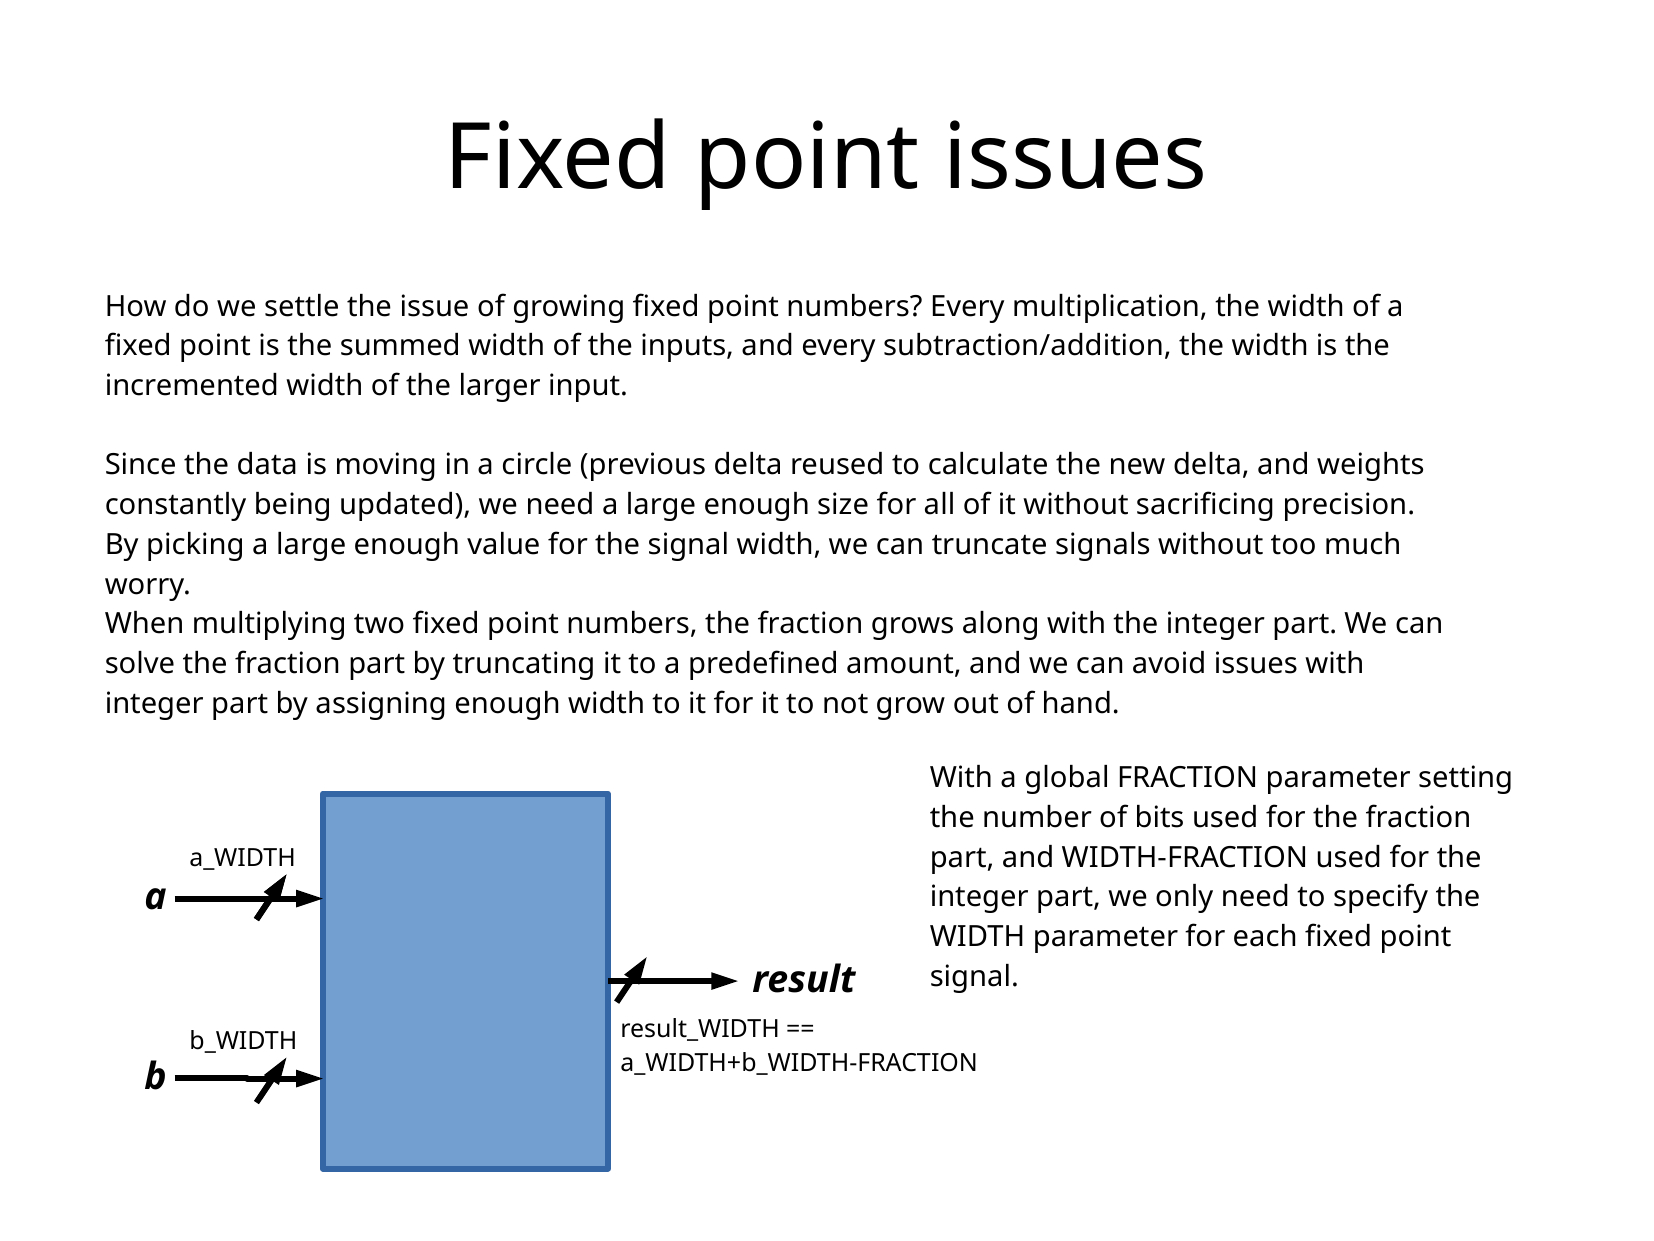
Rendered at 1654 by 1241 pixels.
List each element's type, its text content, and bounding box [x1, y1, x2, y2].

text_box [322, 793, 608, 1169]
text_box a_WIDTH [174, 832, 385, 885]
text_box b_WIDTH [174, 1015, 385, 1068]
text_box a [129, 862, 175, 936]
text_box b [129, 1042, 175, 1115]
title Fixed point issues [82, 49, 1571, 257]
text_box result [737, 944, 915, 1003]
text_box result_WIDTH == a_WIDTH+b_WIDTH-FRACTION [605, 1003, 1051, 1204]
text_box How do we settle the issue of growing fixed point numbers? Every multiplication, the width of a fixed point is the summed width of the inputs, and every subtraction/addition, the width is the incremented width of the larger input. Since the data is moving in a circle (previous delta reused to calculate the new delta, and weights constantly being updated), we need a large enough size for all of it without sacrificing precision. By picking a large enough value for the signal width, we can truncate signals without too much worry. When multiplying two fixed point numbers, the fraction grows along with the integer part. We can solve the fraction part by truncating it to a predefined amount, and we can avoid issues with integer part by assigning enough width to it for it to not grow out of hand. [90, 277, 1471, 723]
text_box With a global FRACTION parameter setting the number of bits used for the fraction part, and WIDTH-FRACTION used for the integer part, we only need to specify the WIDTH parameter for each fixed point signal. [915, 749, 1546, 1022]
